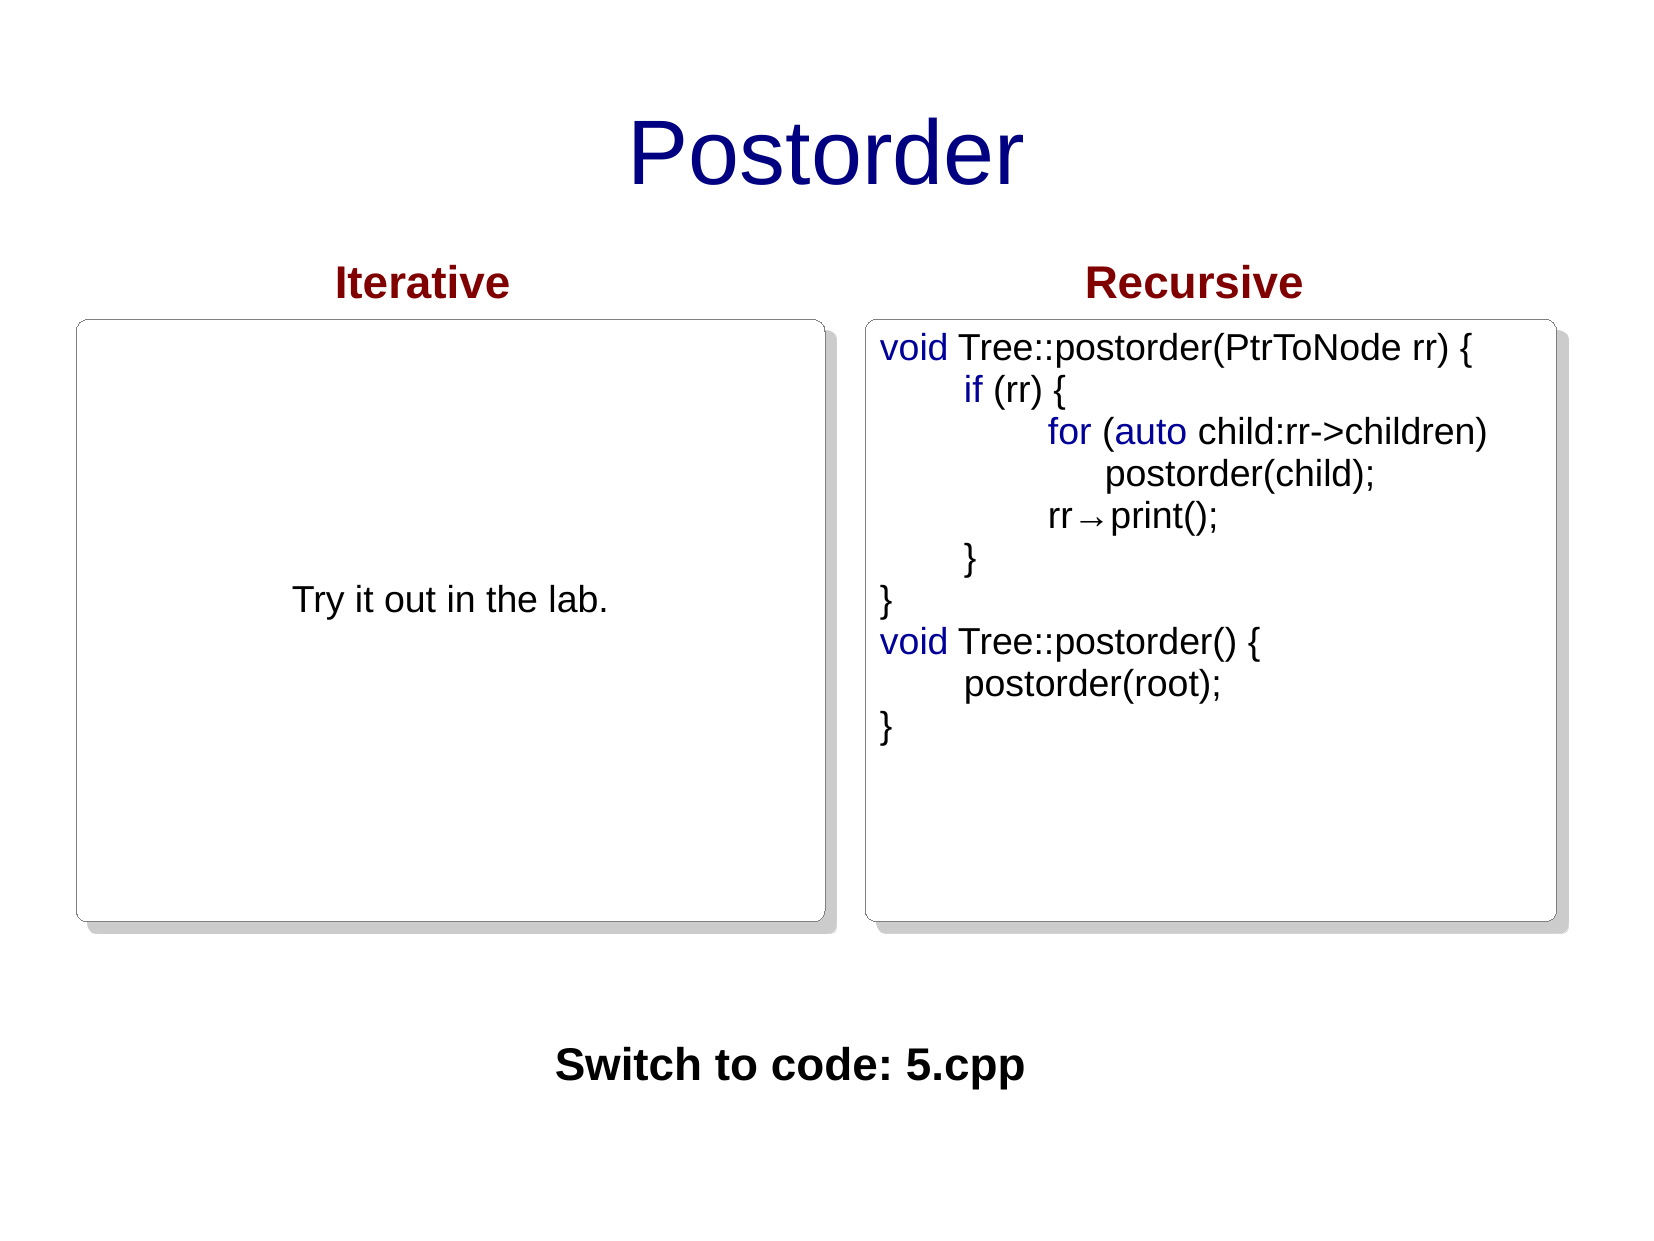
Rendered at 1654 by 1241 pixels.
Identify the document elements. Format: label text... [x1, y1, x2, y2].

text_box void Tree::postorder(PtrToNode rr) { if (rr) { for (auto child:rr->children) postorder(child); rr→print(); } } void Tree::postorder() { postorder(root); } [865, 319, 1557, 922]
text_box Try it out in the lab. [76, 319, 826, 922]
text_box Switch to code: 5.cpp [540, 1031, 1096, 1201]
title Postorder [82, 49, 1571, 257]
text_box Recursive [1069, 250, 1321, 320]
text_box Iterative [319, 250, 541, 317]
